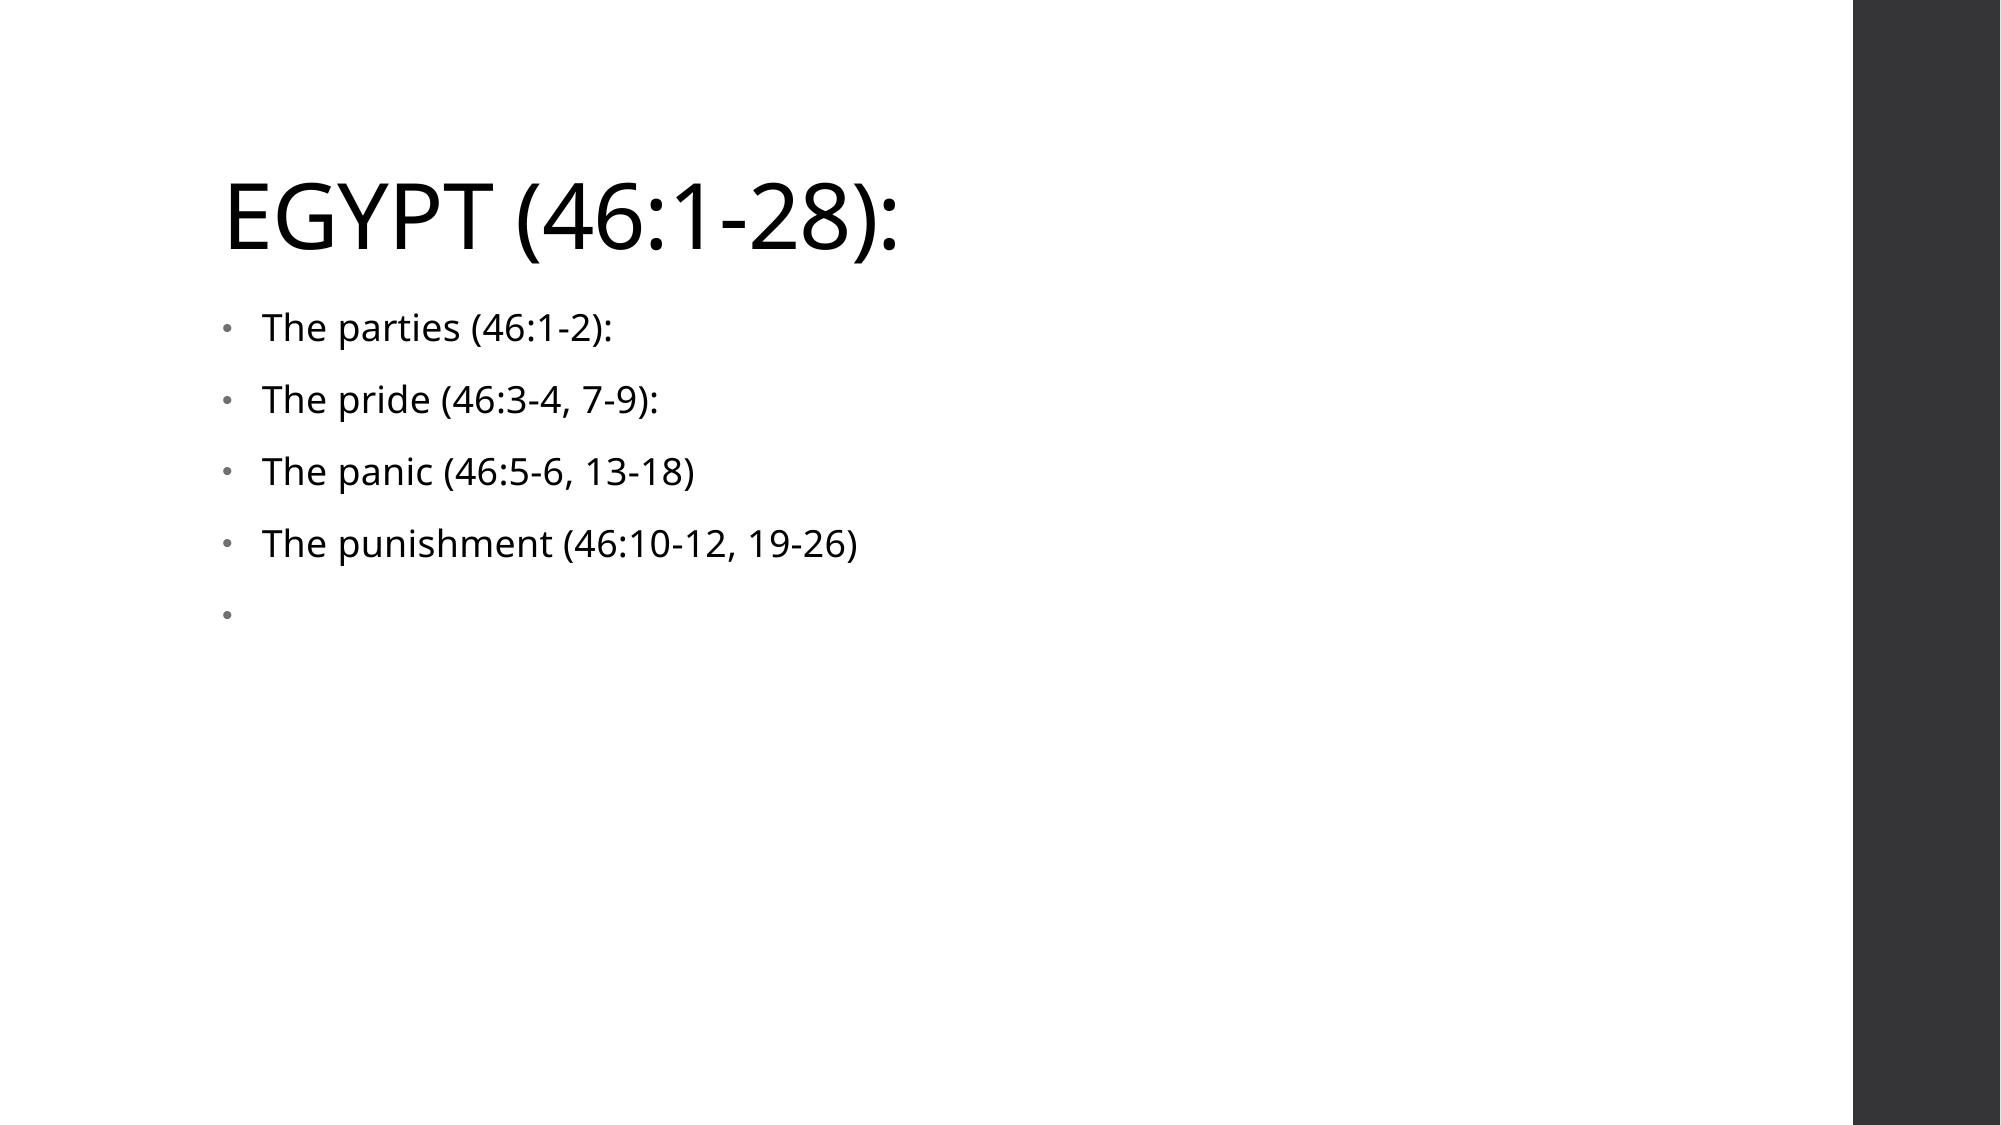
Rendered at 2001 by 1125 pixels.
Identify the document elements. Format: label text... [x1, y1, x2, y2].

title EGYPT (46:1-28): [206, 60, 1797, 278]
list The parties (46:1-2): The pride (46:3-4, 7-9): The panic (46:5-6, 13-18) The punishment (46:10-12, 19-26) [206, 299, 1617, 1014]
